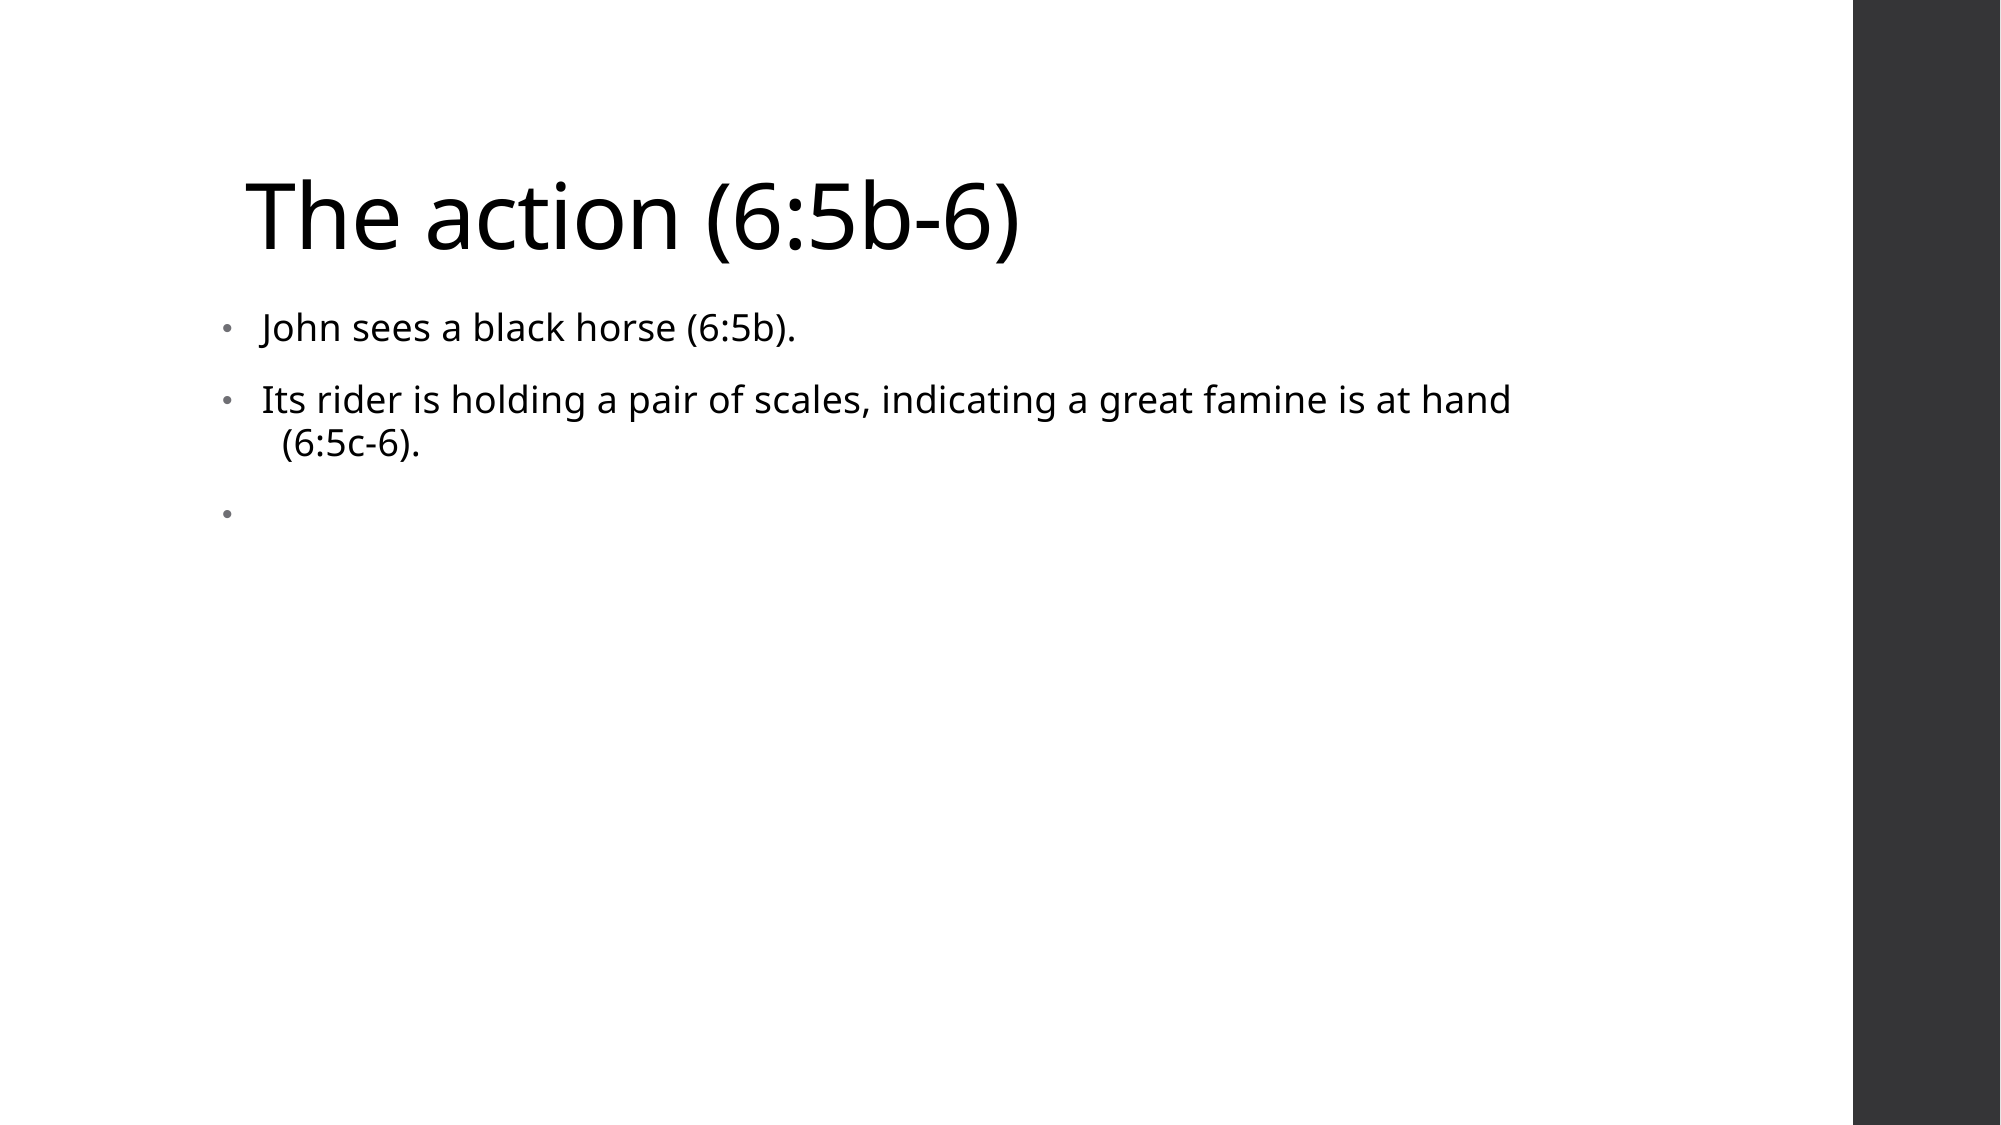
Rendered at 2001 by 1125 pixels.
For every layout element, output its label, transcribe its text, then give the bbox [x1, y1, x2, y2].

list John sees a black horse (6:5b). Its rider is holding a pair of scales, indicating a great famine is at hand (6:5c-6). [206, 299, 1617, 1014]
title The action (6:5b-6) [206, 60, 1797, 278]
